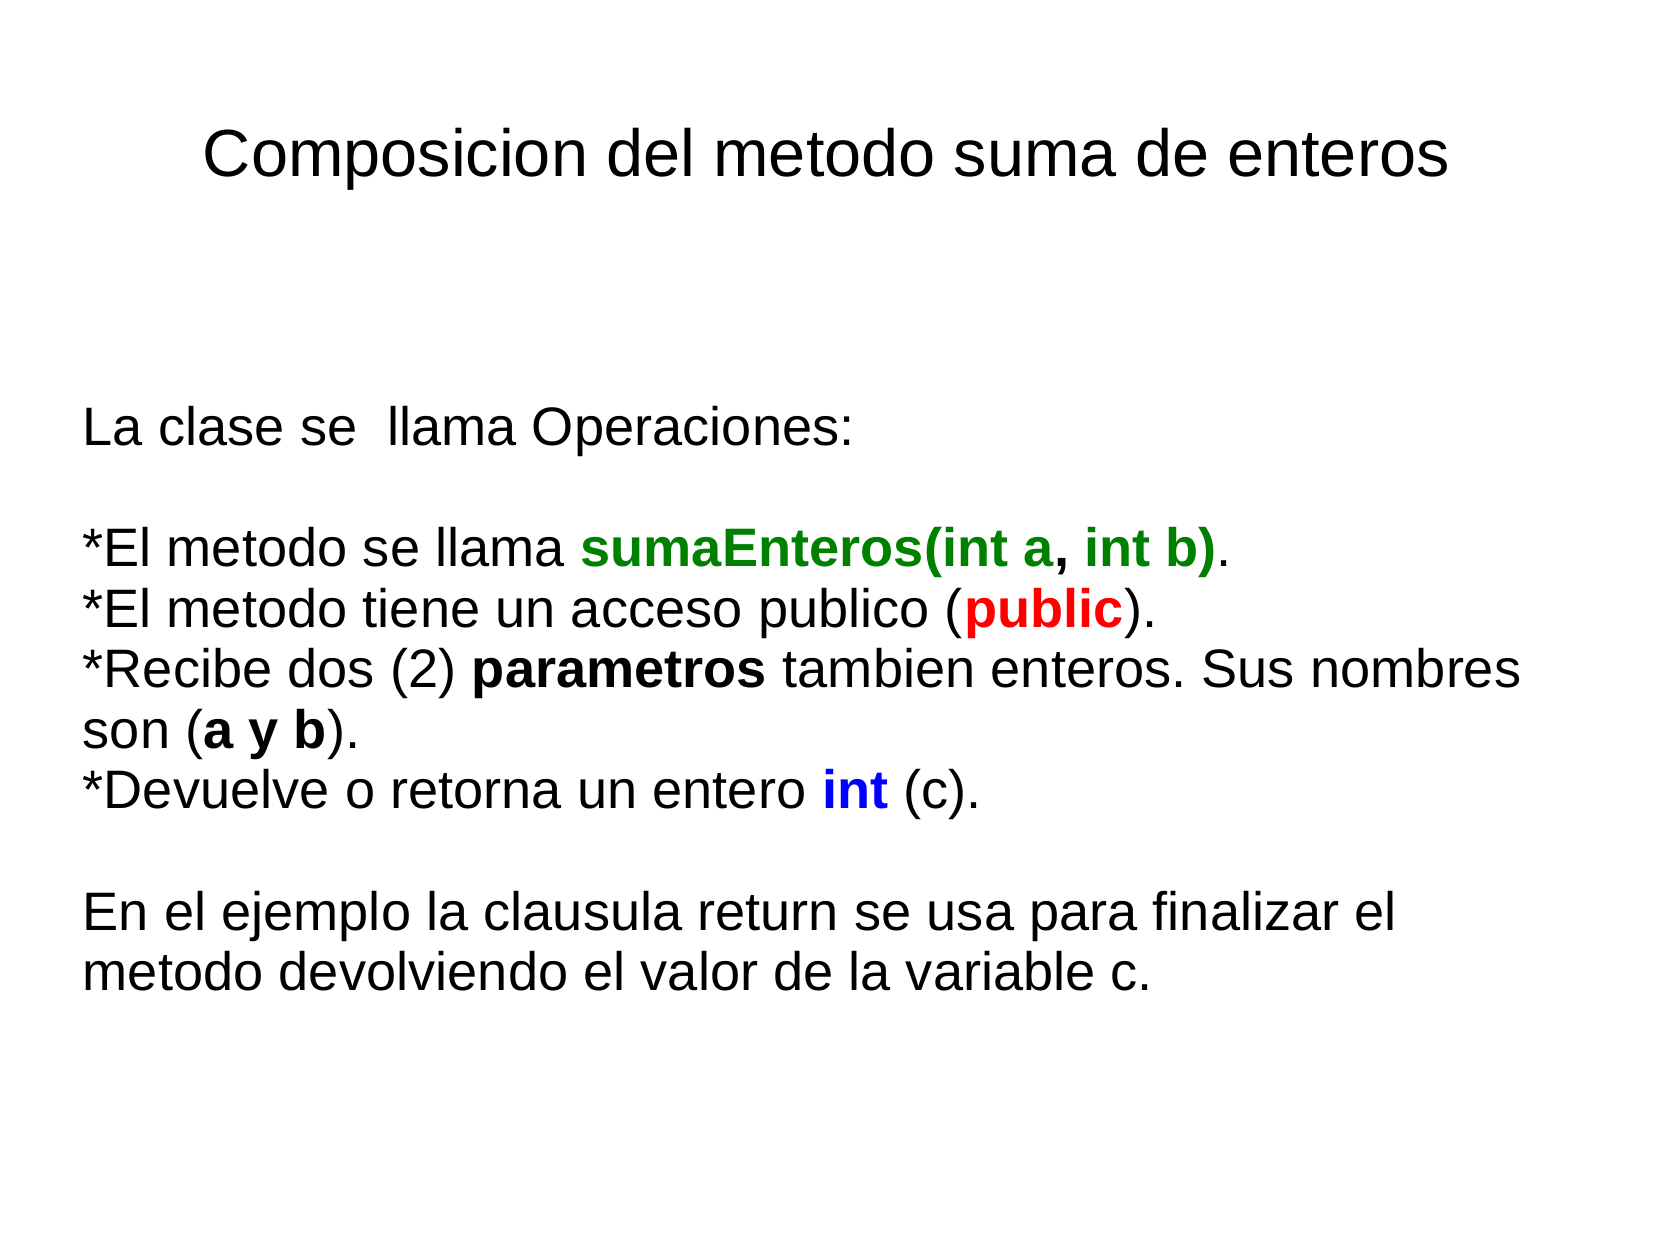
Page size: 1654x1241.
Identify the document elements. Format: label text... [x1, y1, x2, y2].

title Composicion del metodo suma de enteros [82, 49, 1571, 257]
subtitle La clase se llama Operaciones: *El metodo se llama sumaEnteros(int a, int b). *El metodo tiene un acceso publico (public). *Recibe dos (2) parametros tambien enteros. Sus nombres son (a y b). *Devuelve o retorna un entero int (c). En el ejemplo la clausula return se usa para finalizar el metodo devolviendo el valor de la variable c. [82, 290, 1571, 1109]
